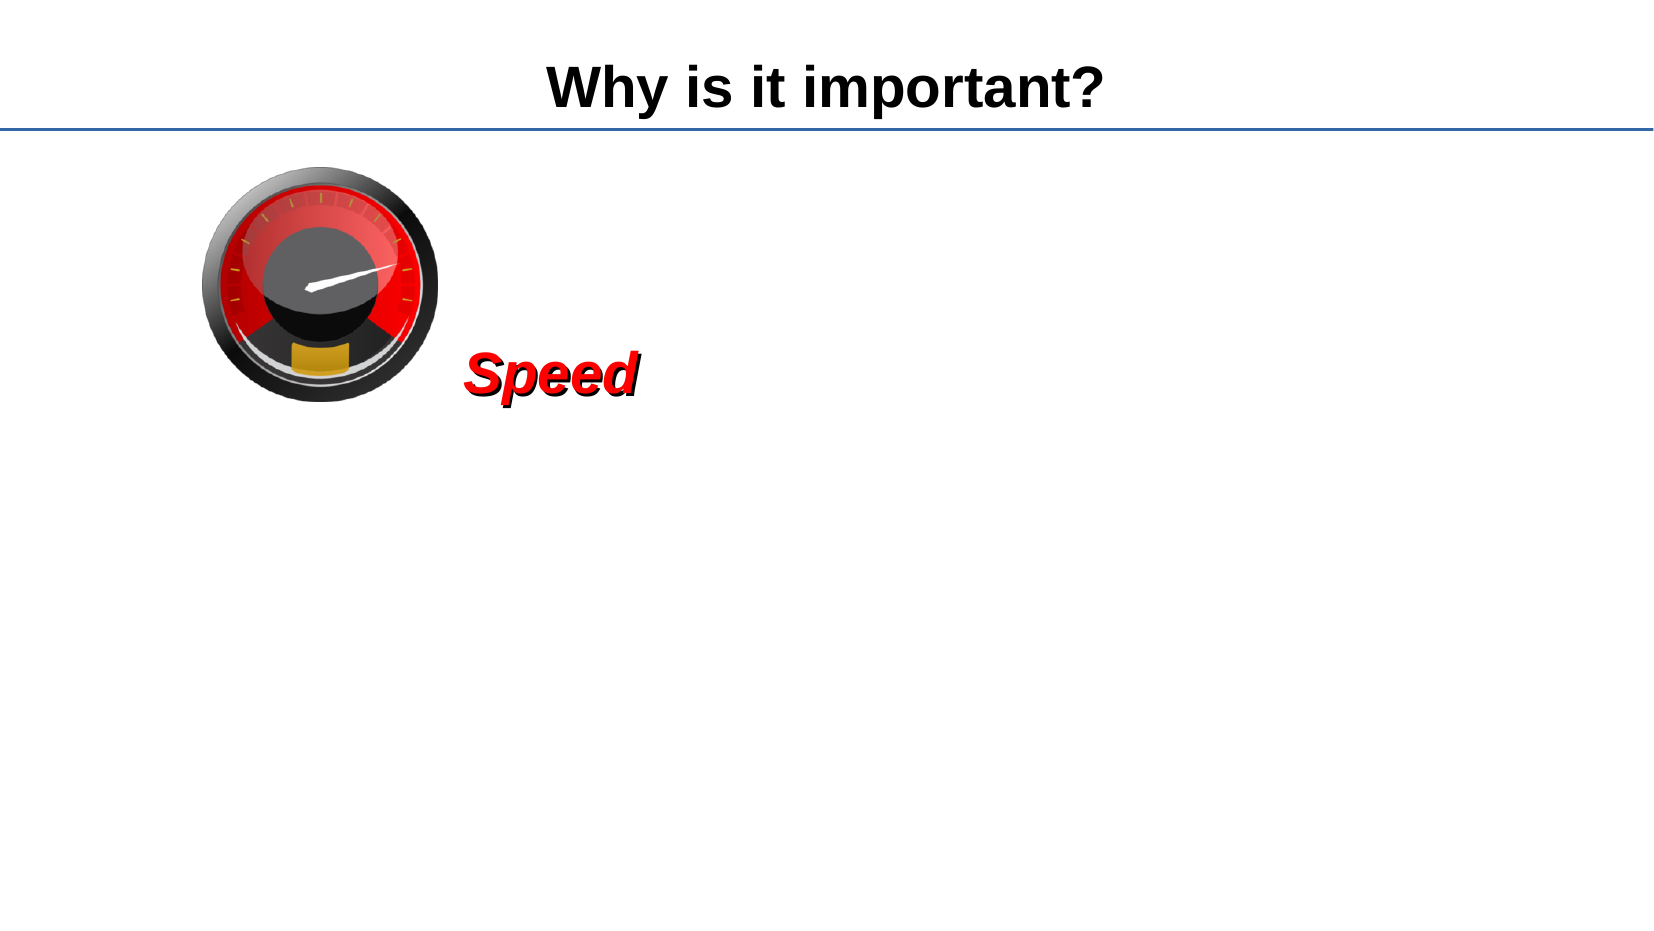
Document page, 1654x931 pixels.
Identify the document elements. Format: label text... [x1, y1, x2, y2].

picture [202, 167, 438, 402]
text_box Speed [448, 333, 674, 414]
text_box Why is it important? [466, 47, 1188, 128]
